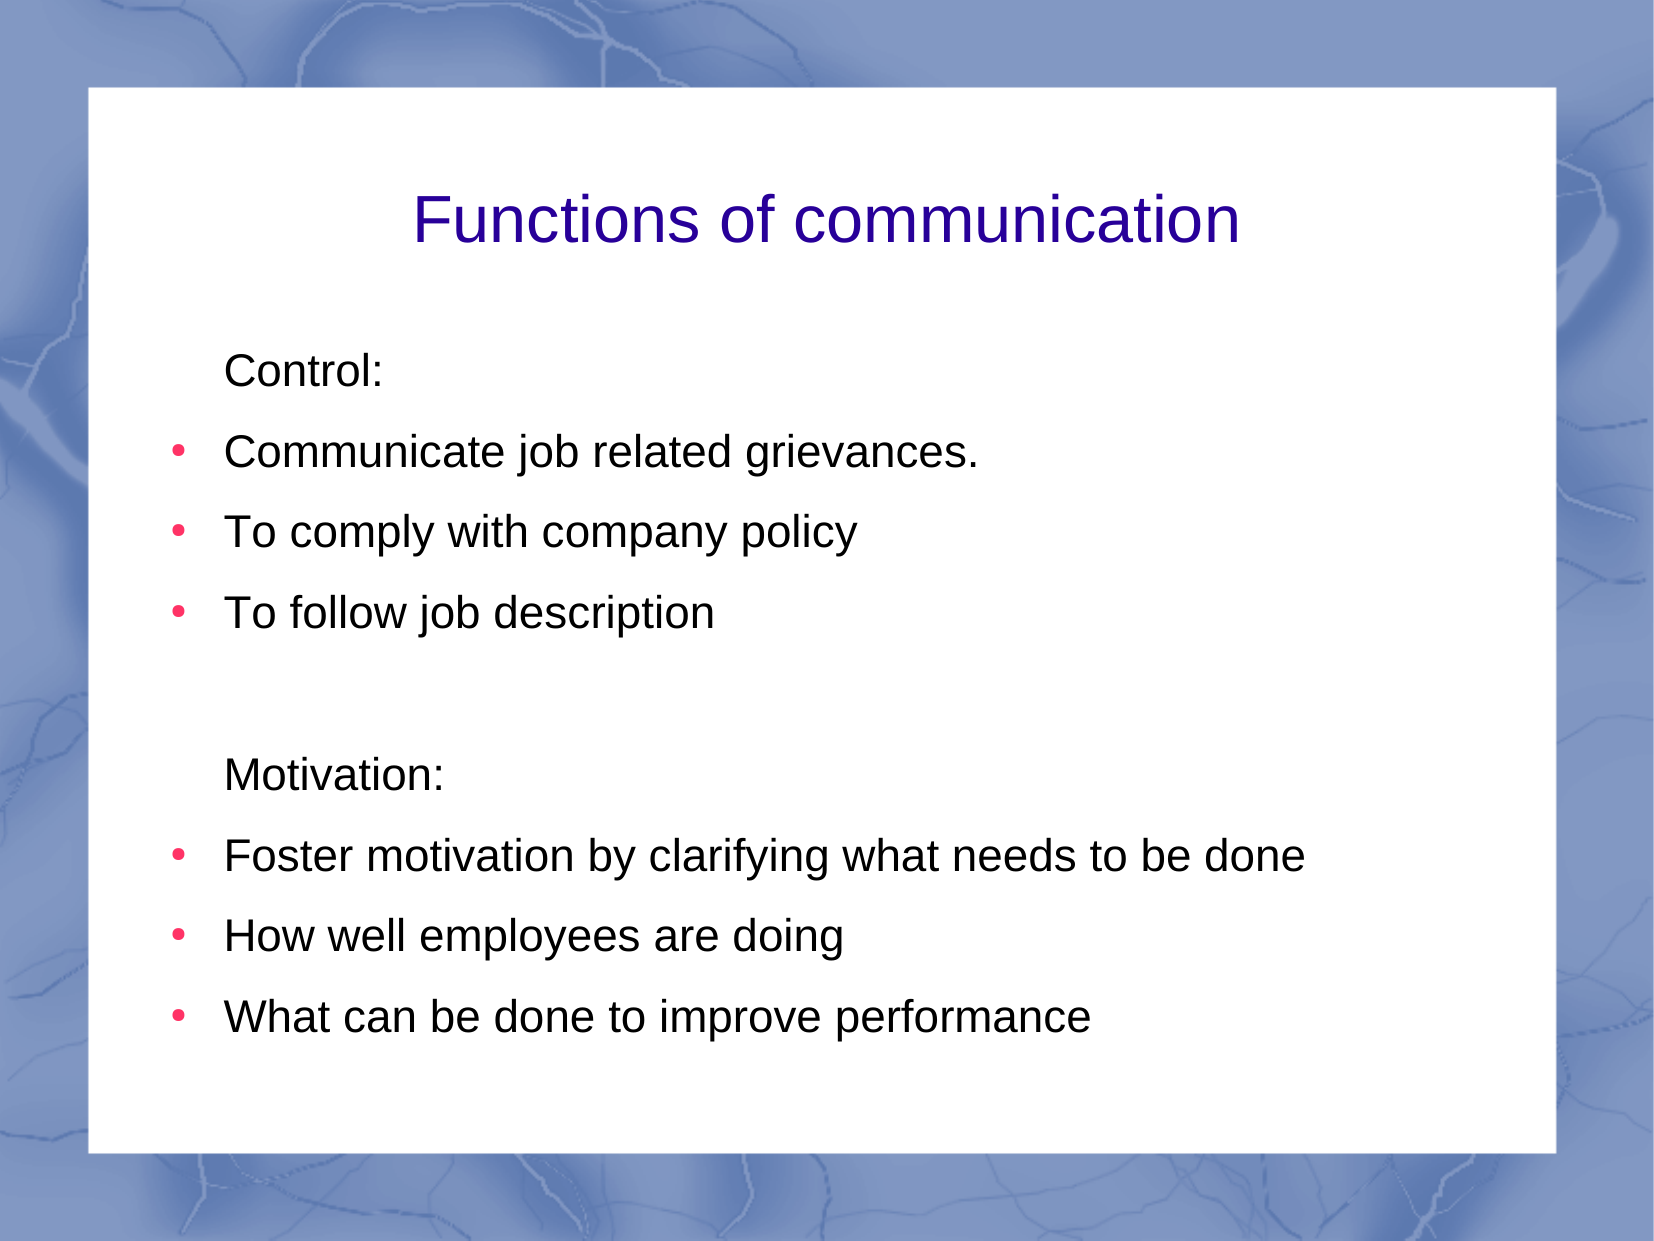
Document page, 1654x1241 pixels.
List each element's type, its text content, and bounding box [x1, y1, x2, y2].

title Functions of communication [118, 90, 1536, 298]
picture [0, 0, 1654, 1241]
list Control: Communicate job related grievances. To comply with company policy To follow job description Motivation: Foster motivation by clarifying what needs to be done How well employees are doing What can be done to improve performance [152, 344, 1534, 1127]
